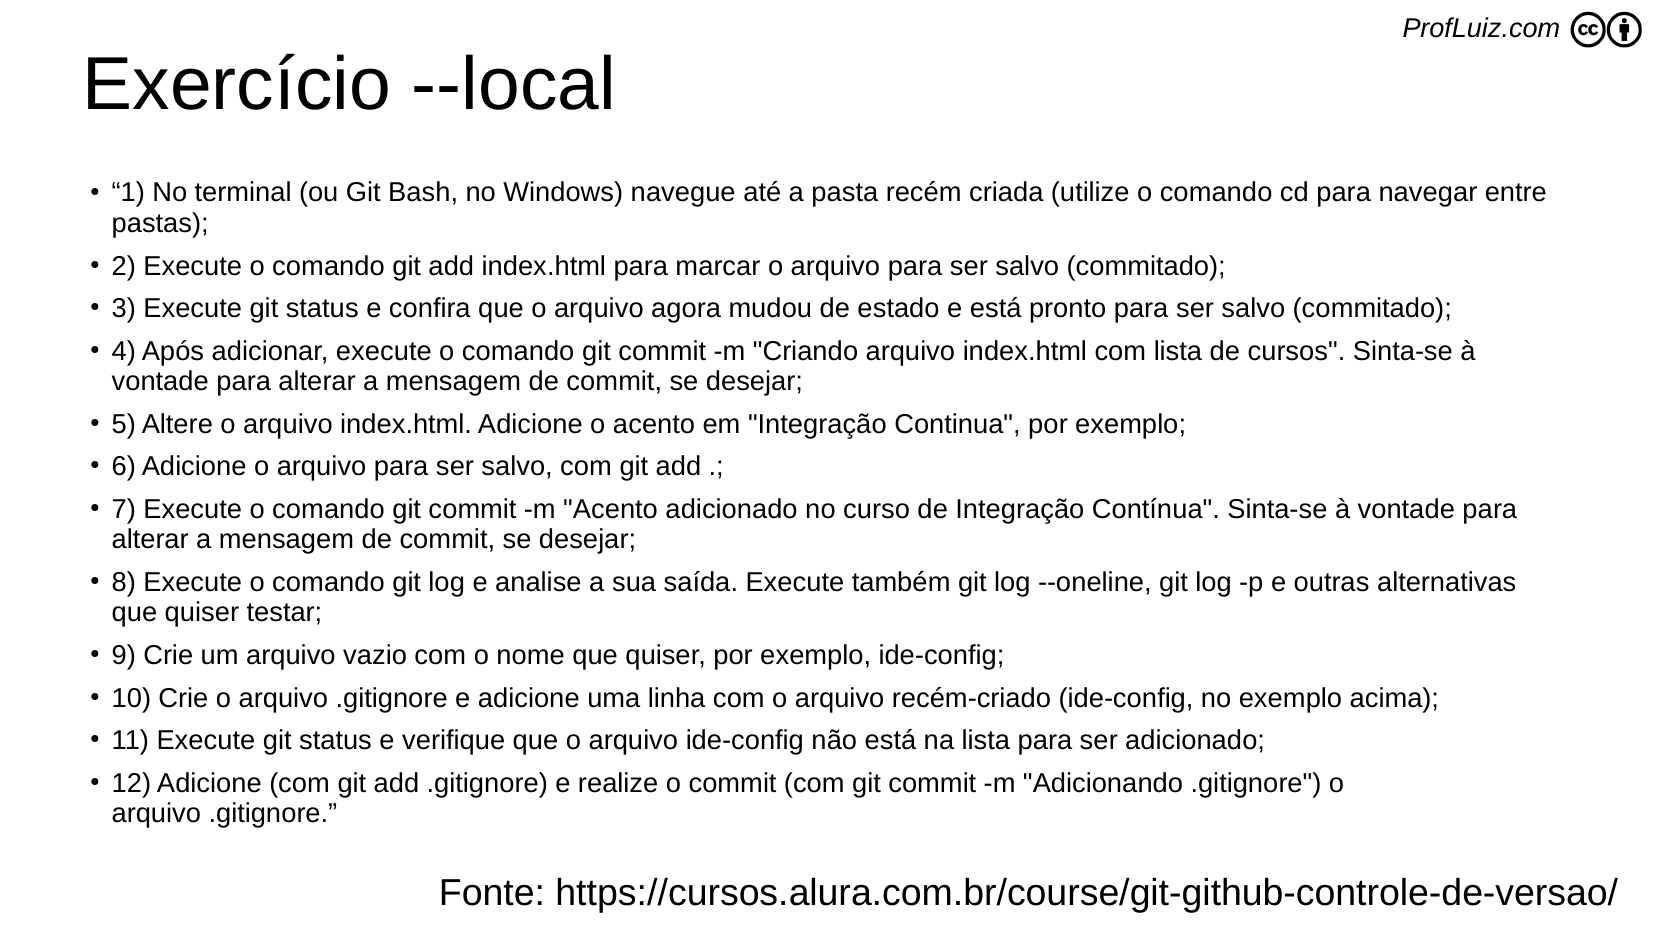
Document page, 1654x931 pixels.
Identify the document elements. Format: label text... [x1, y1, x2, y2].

picture [1570, 11, 1642, 48]
text_box Fonte: https://cursos.alura.com.br/course/git-github-controle-de-versao/ [424, 864, 1654, 931]
title Exercício --local [82, 37, 1571, 130]
list “1) No terminal (ou Git Bash, no Windows) navegue até a pasta recém criada (utilize o comando cd para navegar entre pastas); 2) Execute o comando git add index.html para marcar o arquivo para ser salvo (commitado); 3) Execute git status e confira que o arquivo agora mudou de estado e está pronto para ser salvo (commitado); 4) Após adicionar, execute o comando git commit -m "Criando arquivo index.html com lista de cursos". Sinta-se à vontade para alterar a mensagem de commit, se desejar; 5) Altere o arquivo index.html. Adicione o acento em "Integração Continua", por exemplo; 6) Adicione o arquivo para ser salvo, com git add .; 7) Execute o comando git commit -m "Acento adicionado no curso de Integração Contínua". Sinta-se à vontade para alterar a mensagem de commit, se desejar; 8) Execute o comando git log e analise a sua saída. Execute também git log --oneline, git log -p e outras alternativas que quiser testar; 9) Crie um arquivo vazio com o nome que quiser, por exemplo, ide-config; 10) Crie o arquivo .gitignore e adicione uma linha com o arquivo recém-criado (ide-config, no exemplo acima); 11) Execute git status e verifique que o arquivo ide-config não está na lista para ser adicionado; 12) Adicione (com git add .gitignore) e realize o commit (com git commit -m "Adicionando .gitignore") o arquivo .gitignore.” [82, 177, 1571, 839]
